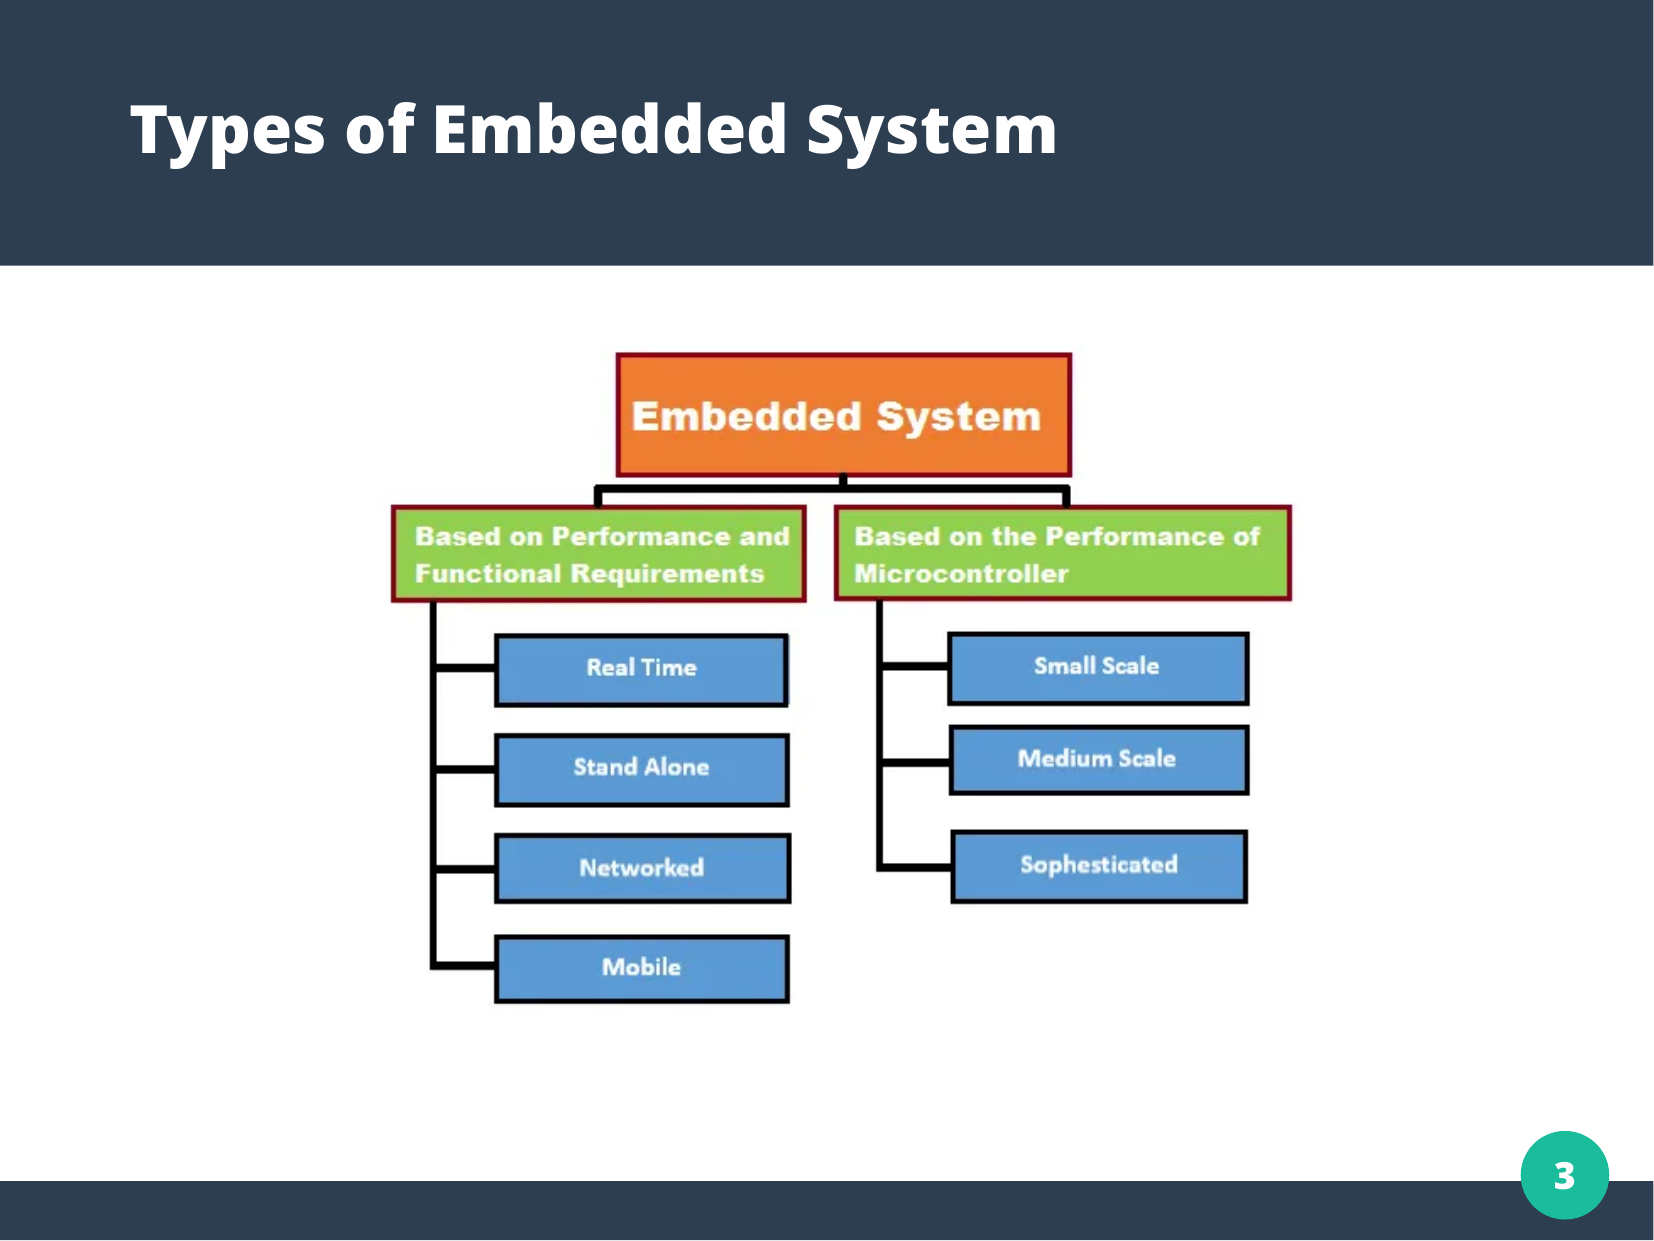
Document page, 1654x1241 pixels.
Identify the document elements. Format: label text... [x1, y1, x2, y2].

picture [300, 346, 1382, 1016]
title Types of Embedded System [59, 49, 1595, 207]
